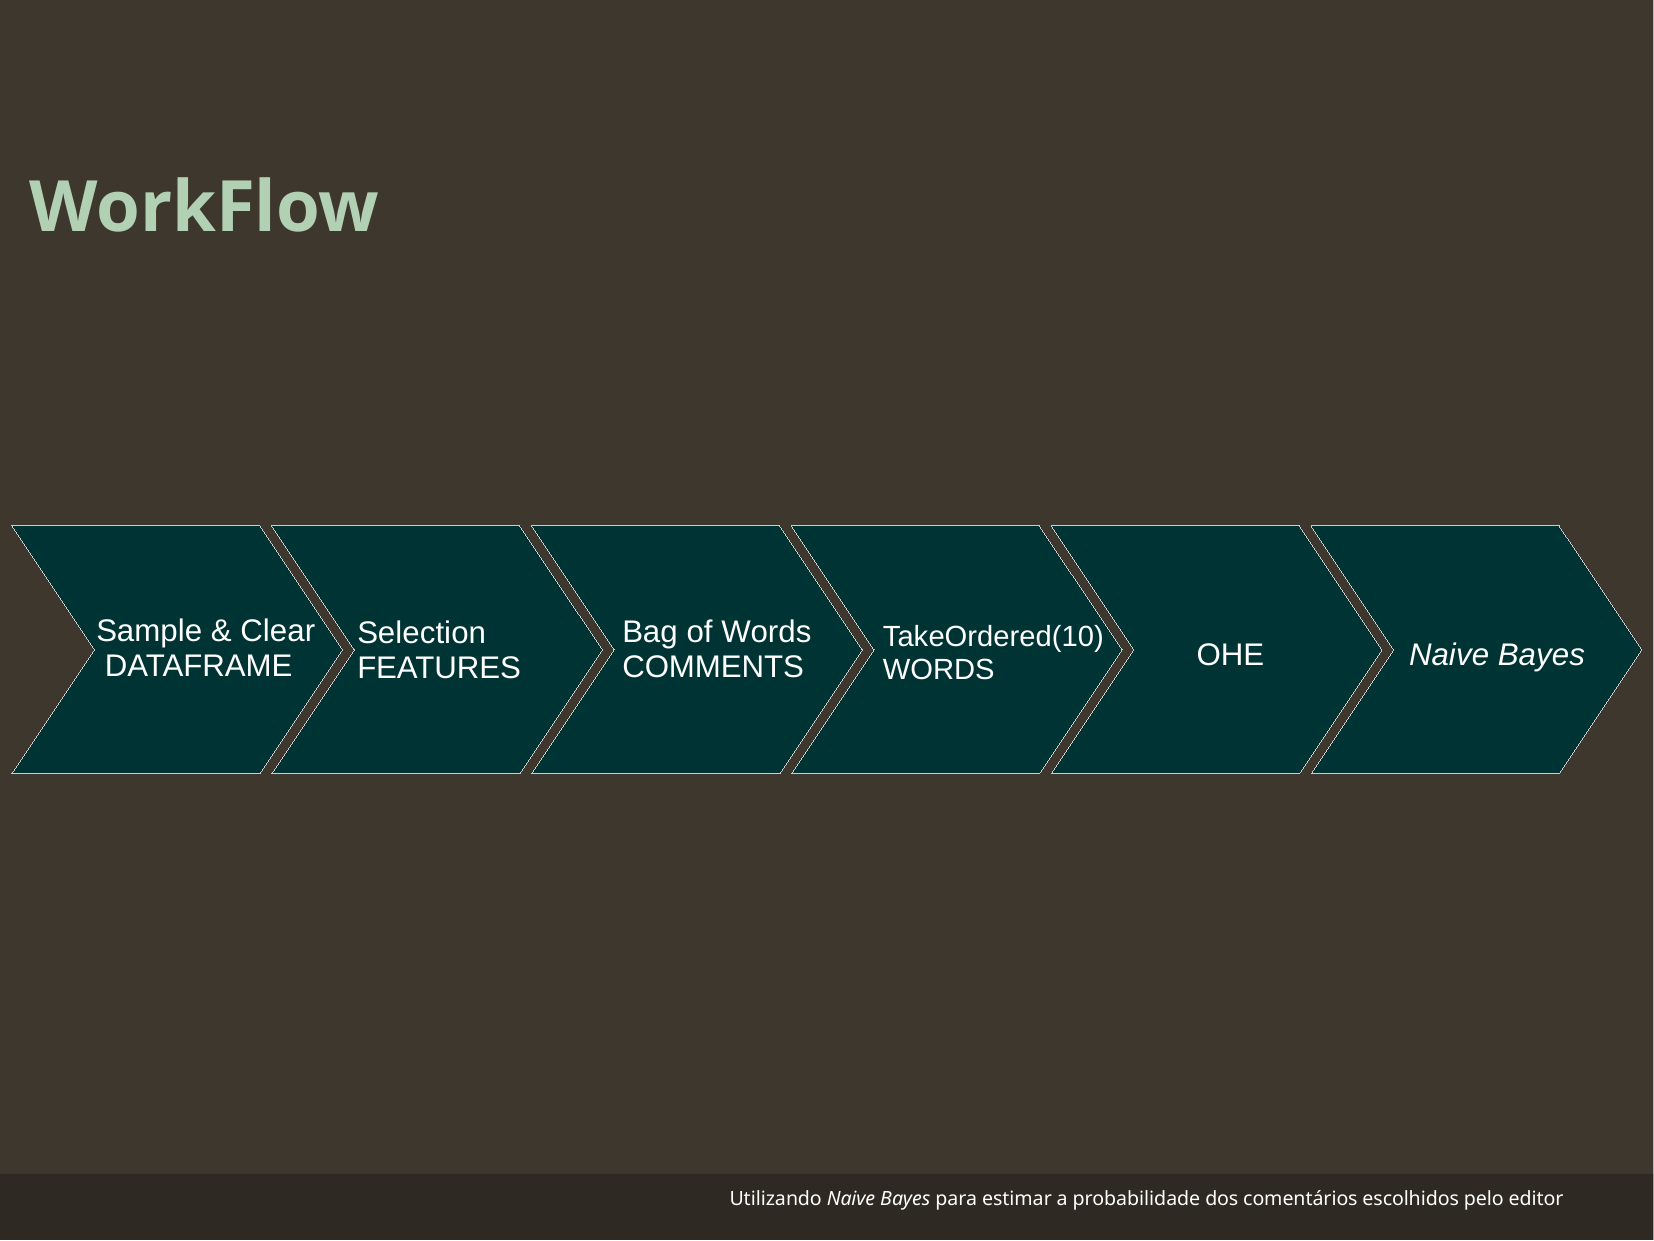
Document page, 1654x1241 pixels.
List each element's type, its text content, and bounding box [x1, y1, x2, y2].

text_box [271, 525, 603, 774]
text_box [1311, 525, 1642, 774]
text_box [791, 658, 1094, 774]
text_box OHE [1181, 629, 1280, 680]
text_box TakeOrdered(10) WORDS [868, 612, 1119, 693]
text_box [11, 525, 313, 630]
text_box [11, 669, 315, 774]
text_box [331, 632, 342, 667]
text_box [531, 525, 863, 774]
text_box Utilizando Naive Bayes para estimar a probabilidade dos comentários escolhidos pelo editor [714, 1181, 1642, 1223]
text_box [1051, 525, 1382, 774]
text_box Selection FEATURES [342, 608, 536, 693]
text_box Sample & Clear DATAFRAME [81, 605, 331, 691]
text_box Naive Bayes [1394, 629, 1601, 680]
text_box [1119, 644, 1123, 655]
title WorkFlow [14, 47, 1441, 255]
text_box Bag of Words COMMENTS [607, 606, 827, 691]
text_box [791, 525, 1098, 641]
